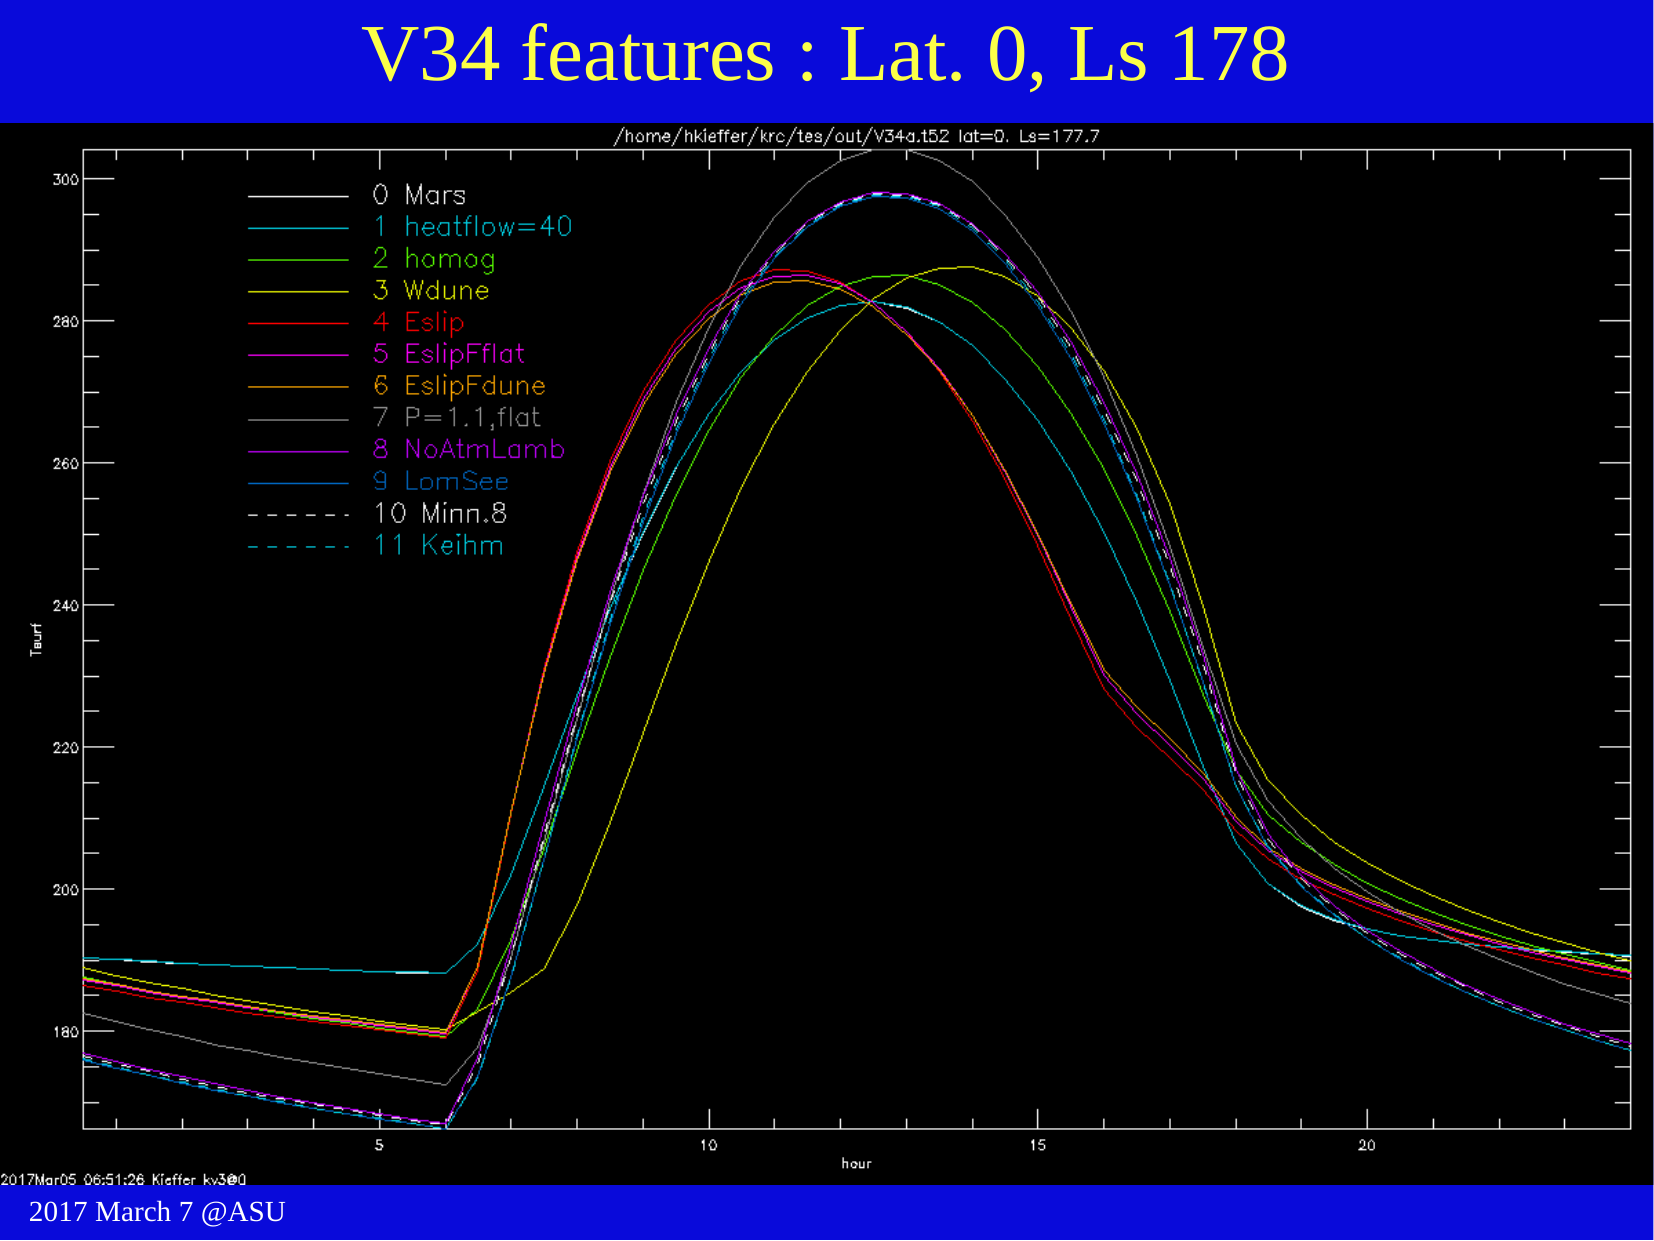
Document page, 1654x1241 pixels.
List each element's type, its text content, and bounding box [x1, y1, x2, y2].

title V34 features : Lat. 0, Ls 178 [123, 0, 1529, 104]
picture [0, 123, 1654, 1185]
